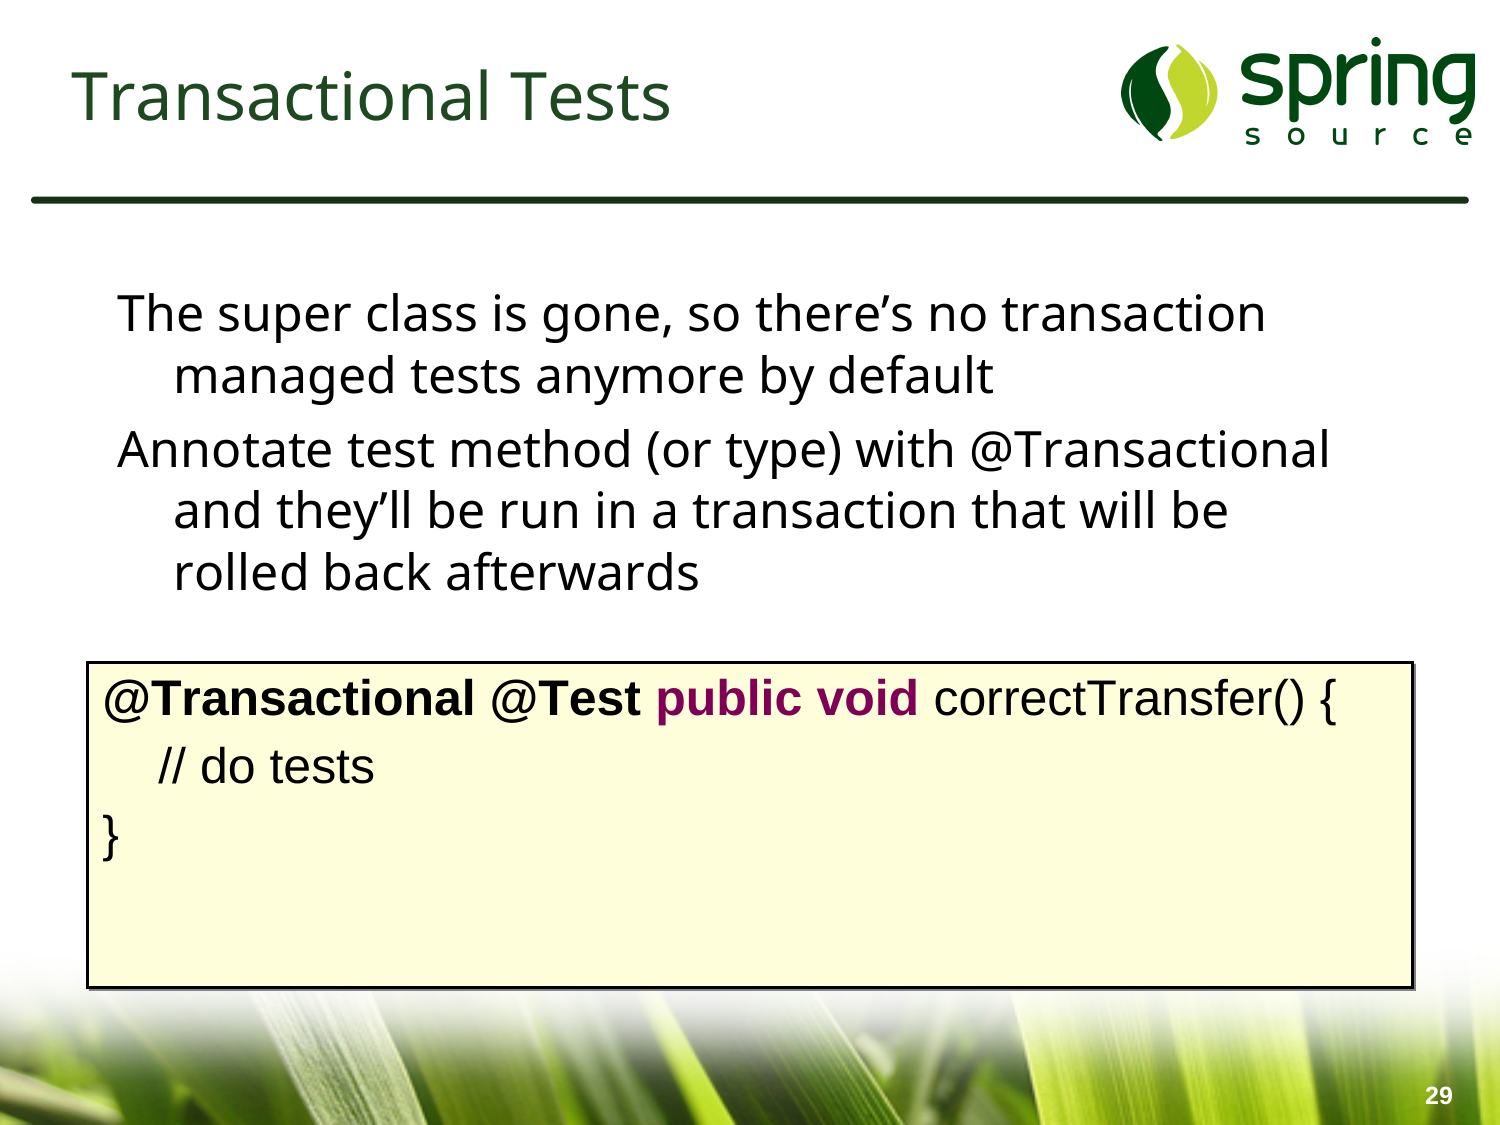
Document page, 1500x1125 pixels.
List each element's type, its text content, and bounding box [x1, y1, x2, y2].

picture [1121, 37, 1475, 145]
text_box @Transactional @Test public void correctTransfer() { // do tests } [87, 662, 1413, 988]
picture [0, 944, 1500, 1125]
list The super class is gone, so there’s no transaction managed tests anymore by default Annotate test method (or type) with @Transactional and they’ll be run in a transaction that will be rolled back afterwards [103, 274, 1394, 643]
title Transactional Tests [56, 13, 1089, 176]
